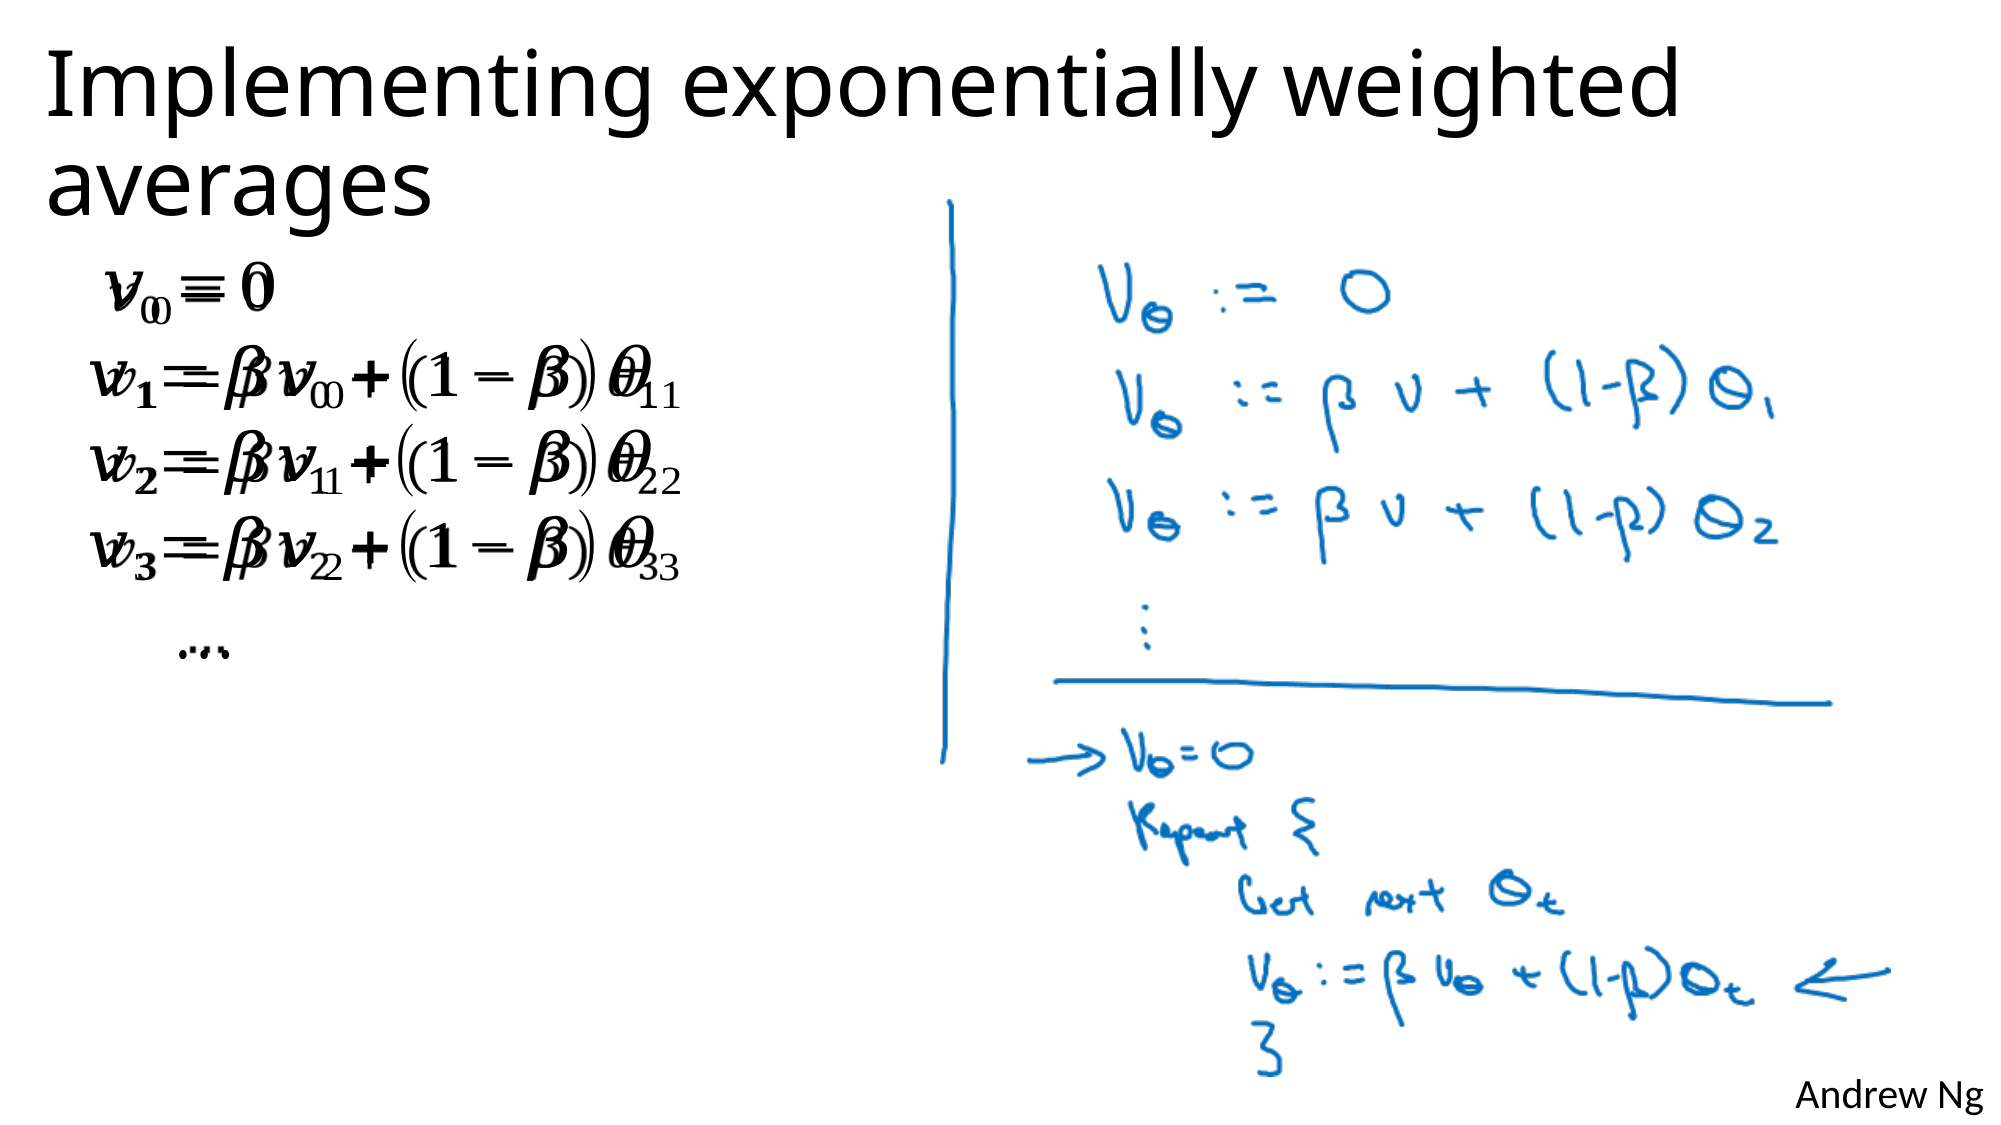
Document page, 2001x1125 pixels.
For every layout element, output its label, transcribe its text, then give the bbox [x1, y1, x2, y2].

title Implementing exponentially weighted averages [30, 29, 2000, 248]
text_box [68, 247, 699, 677]
picture [940, 199, 1891, 1077]
